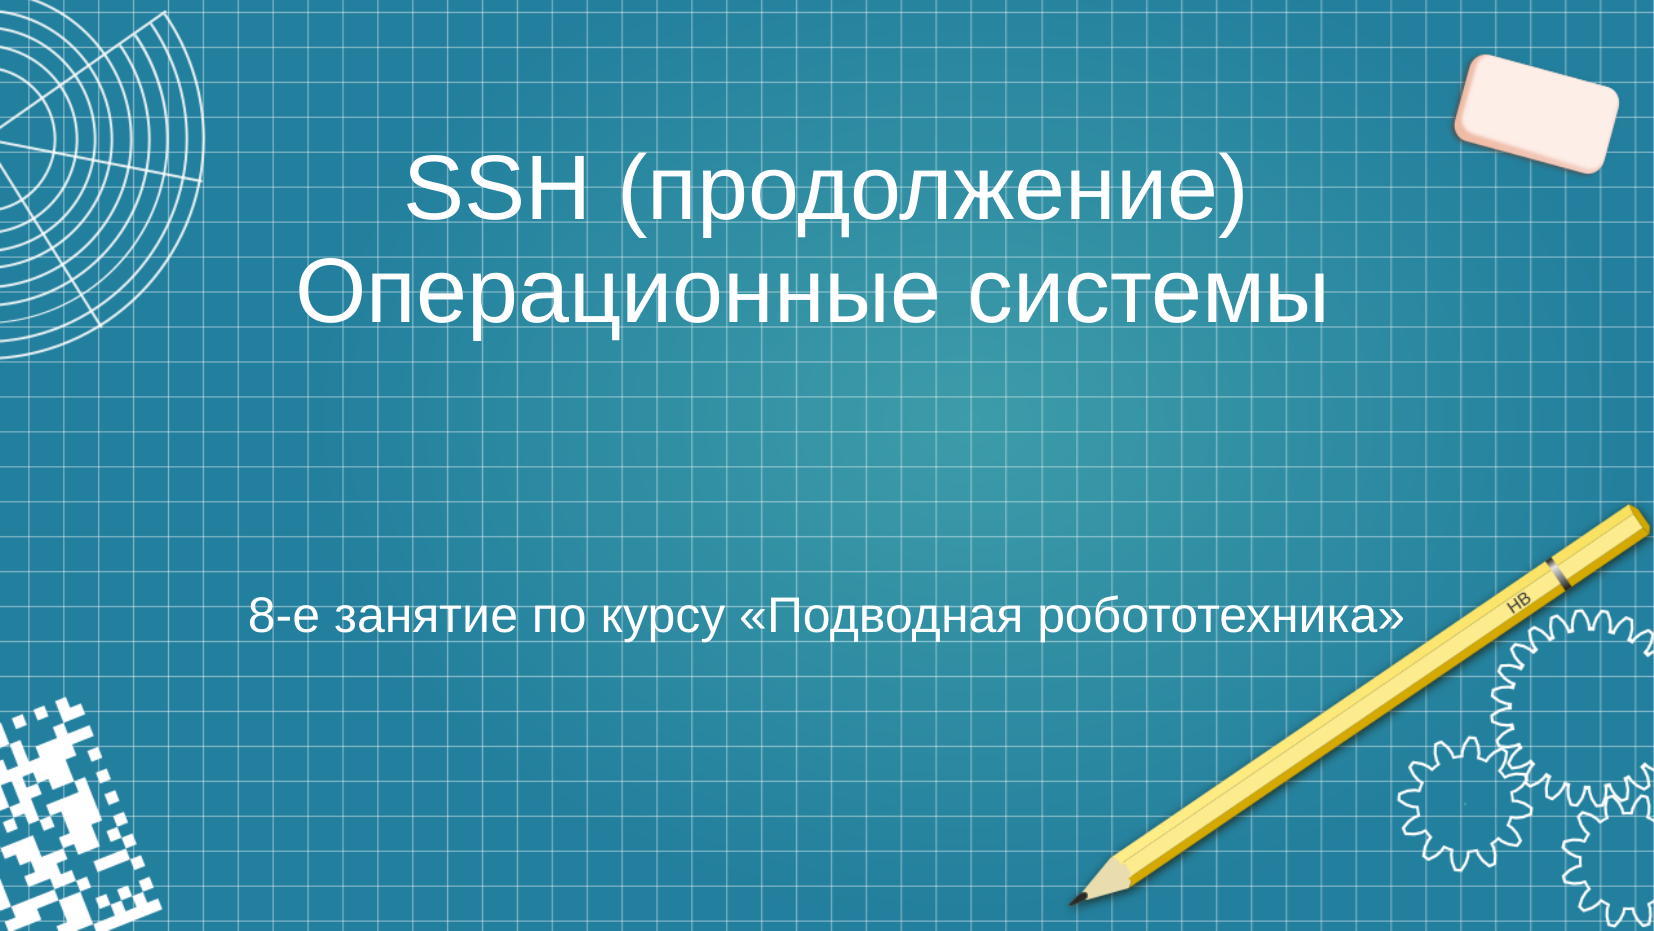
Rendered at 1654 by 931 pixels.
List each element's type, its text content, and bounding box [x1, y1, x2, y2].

picture [0, 0, 1654, 931]
title SSH (продолжение) Операционные системы [82, 85, 1571, 389]
subtitle 8-е занятие по курсу «Подводная робототехника» [82, 389, 1571, 842]
